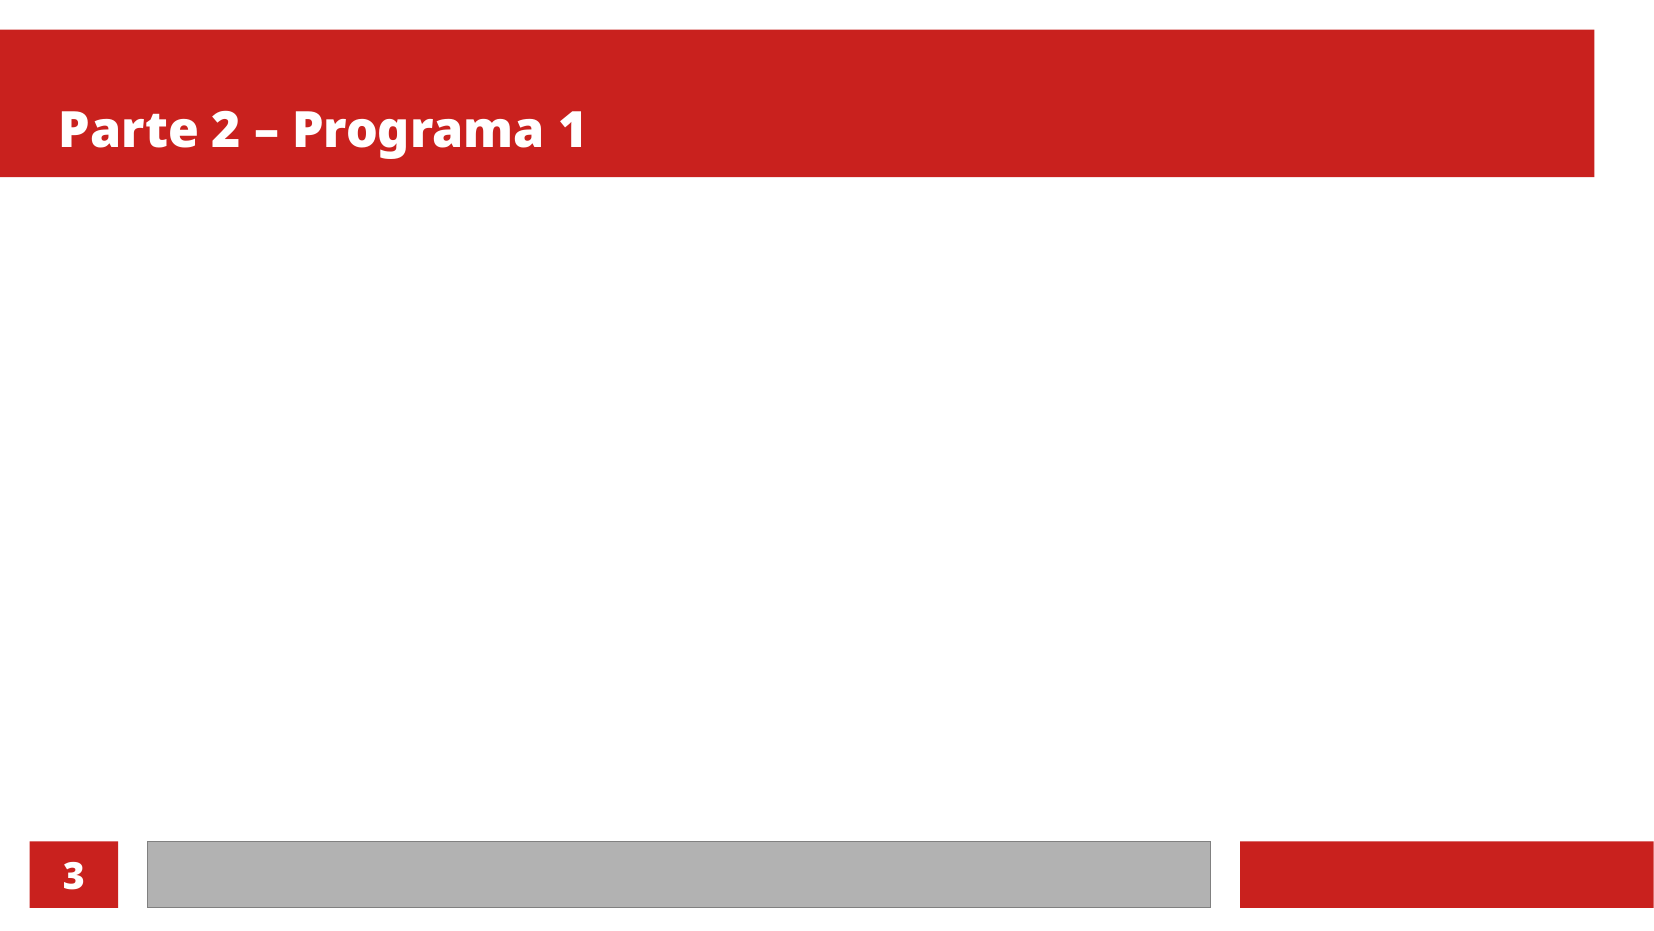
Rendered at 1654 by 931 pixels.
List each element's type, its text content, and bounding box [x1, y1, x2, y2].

title Parte 2 – Programa 1 [59, 44, 1595, 163]
